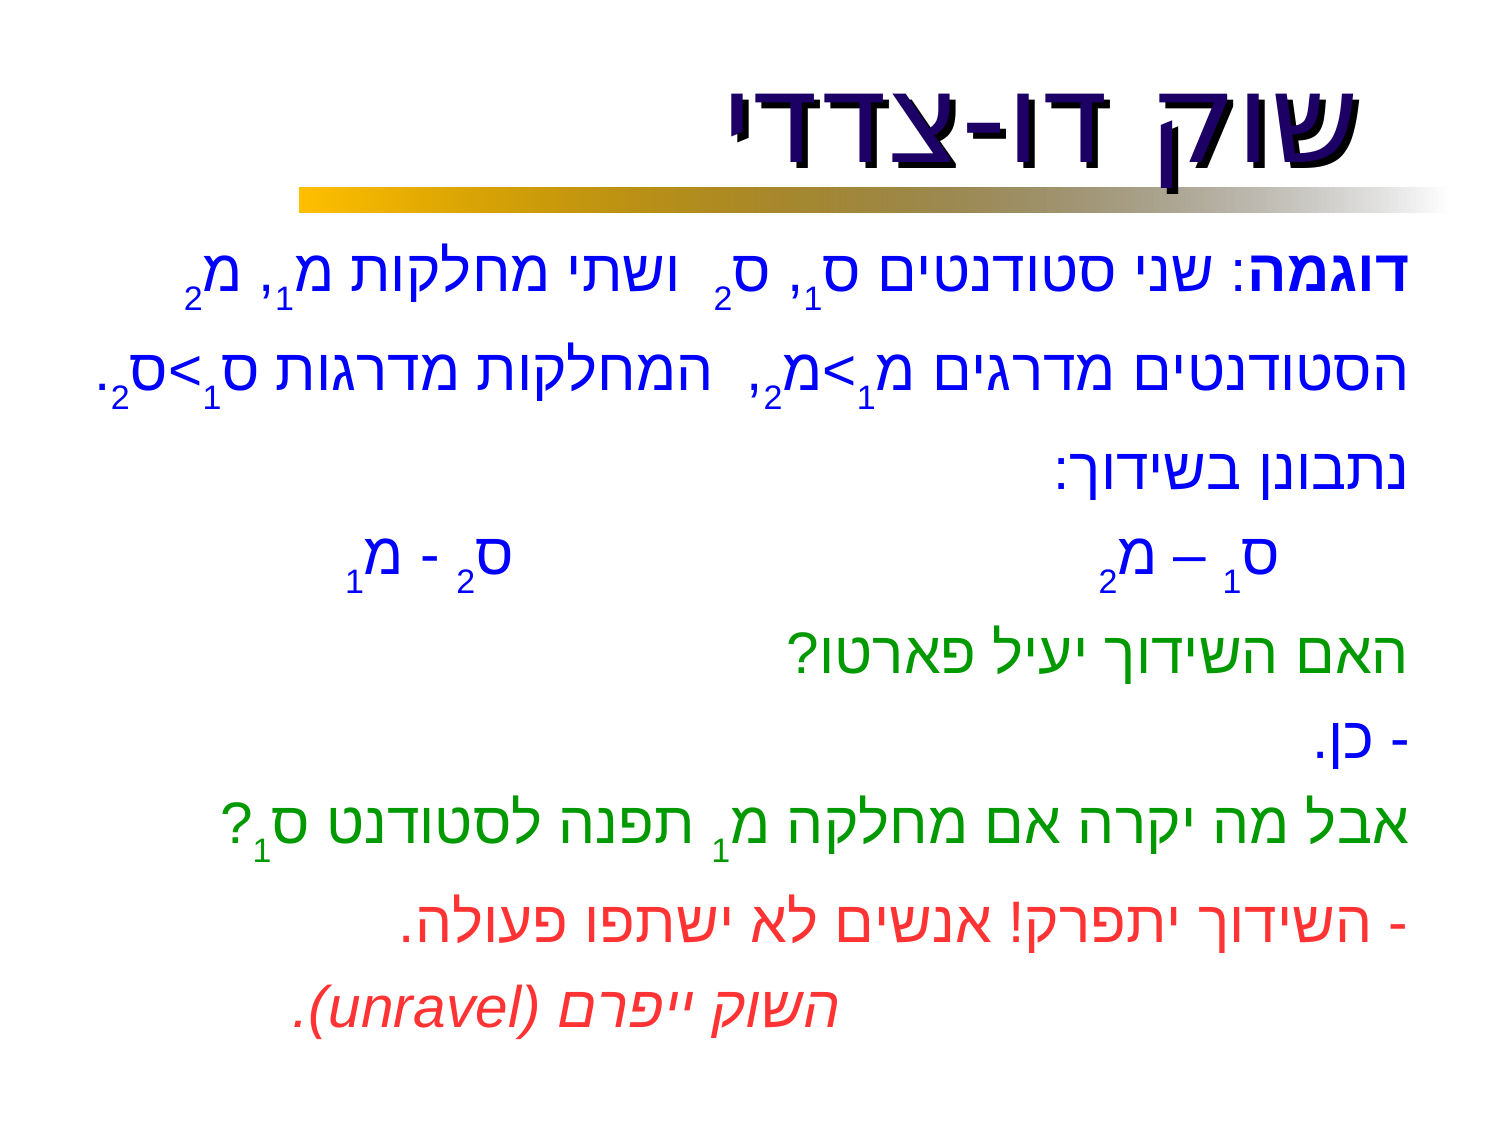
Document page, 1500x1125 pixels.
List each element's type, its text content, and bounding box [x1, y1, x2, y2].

title שוק דו-צדדי [74, 29, 1375, 196]
list דוגמה: שני סטודנטים ס1, ס2 ושתי מחלקות מ1, מ2 הסטודנטים מדרגים מ1>מ2, המחלקות מדרגות ס1>ס2. נתבונן בשידוך: ס1 – מ2 ס2 - מ1 האם השידוך יעיל פארטו? - כן. אבל מה יקרה אם מחלקה מ1 תפנה לסטודנט ס1? - השידוך יתפרק! אנשים לא ישתפו פעולה. השוק ייפרם (unravel). [75, 224, 1425, 1125]
